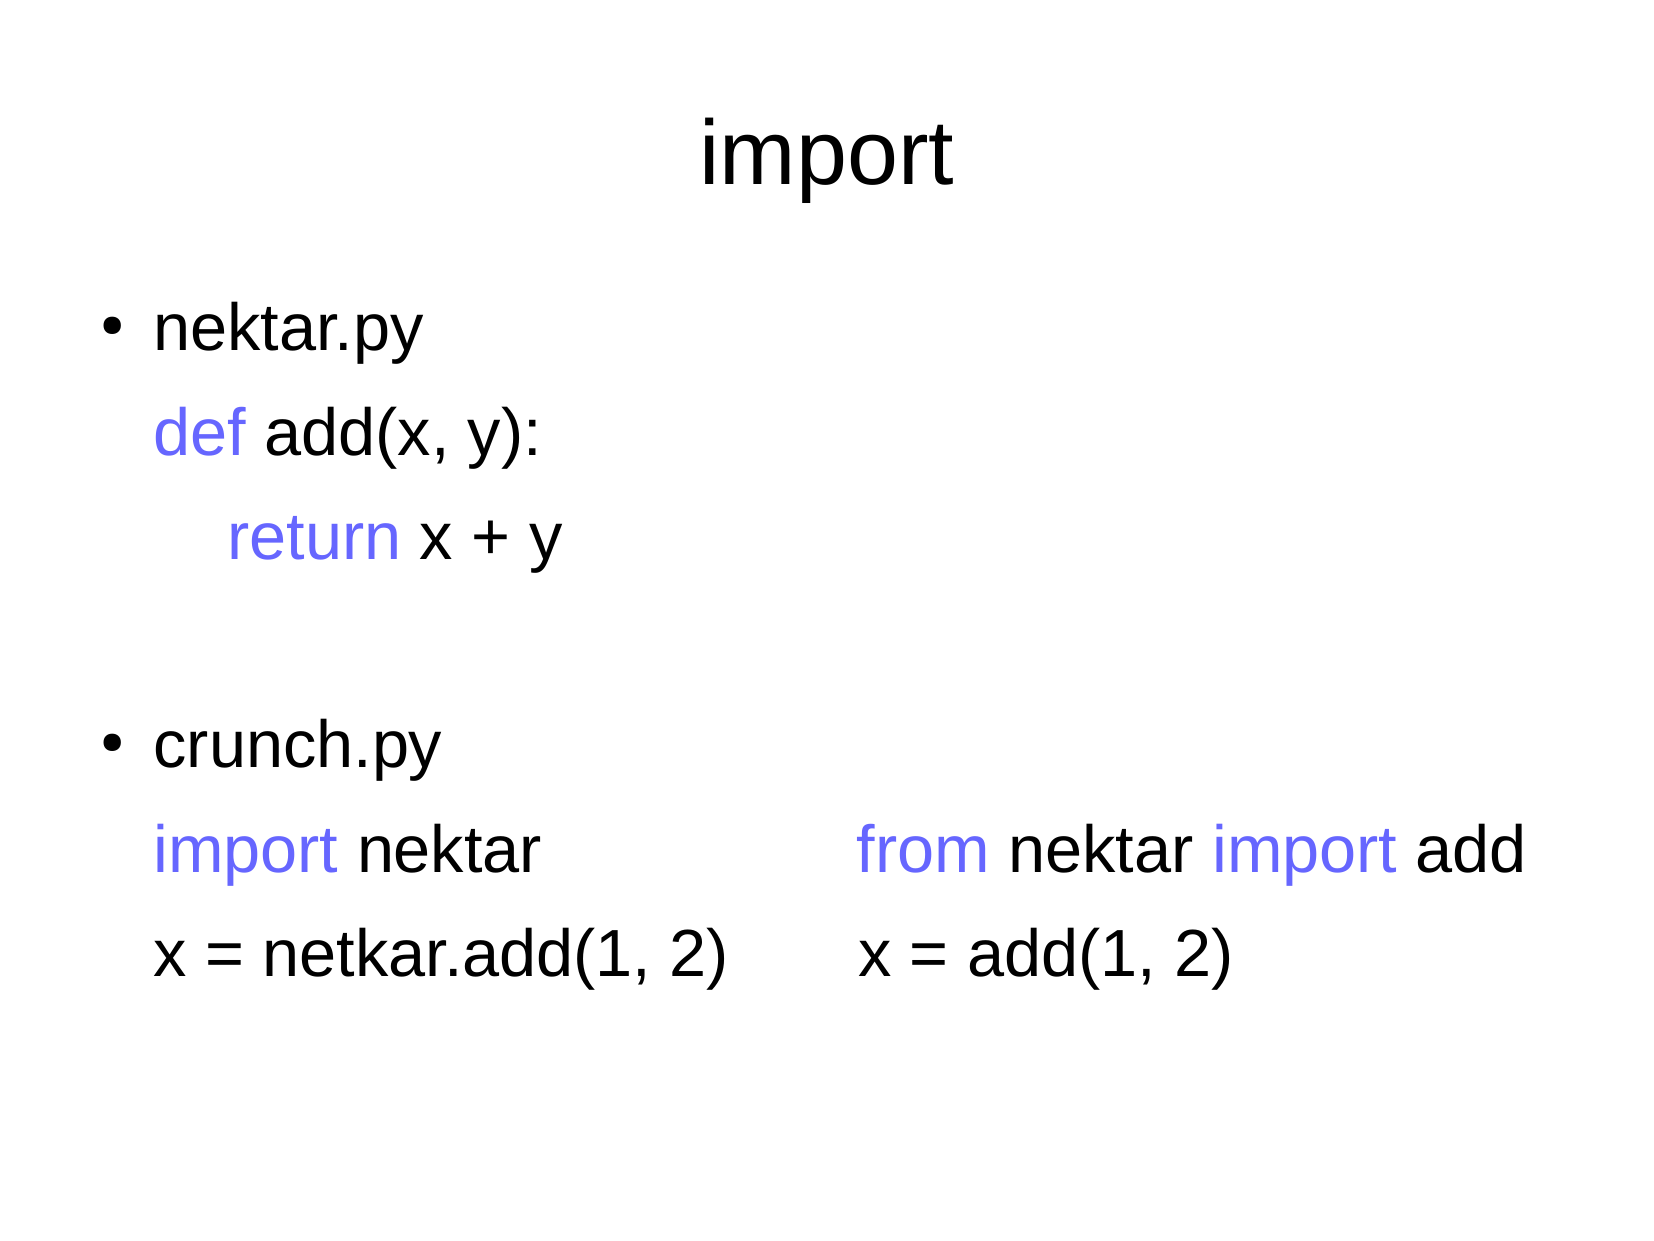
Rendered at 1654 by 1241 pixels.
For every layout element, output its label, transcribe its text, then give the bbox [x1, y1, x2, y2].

title import [82, 49, 1571, 257]
list nektar.py def add(x, y): return x + y crunch.py import nektar from nektar import add x = netkar.add(1, 2) x = add(1, 2) [82, 290, 1571, 1010]
